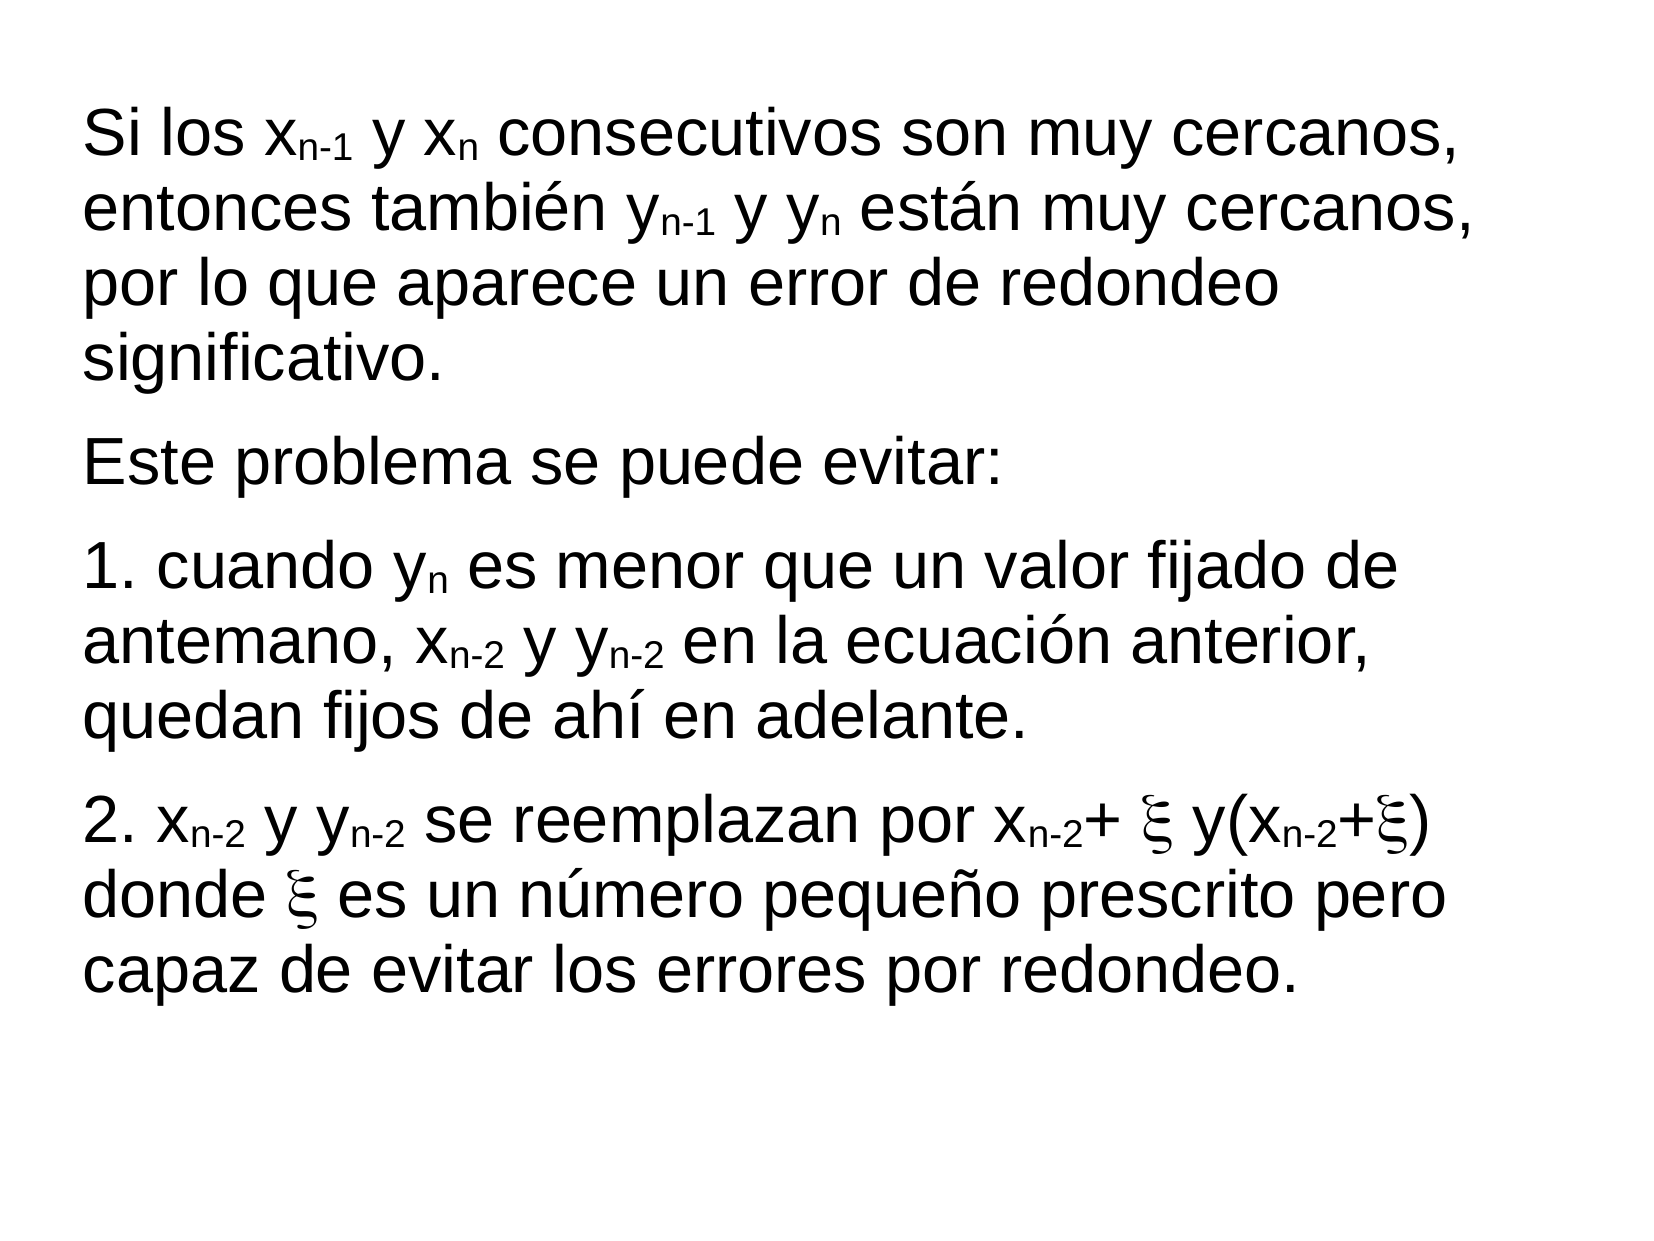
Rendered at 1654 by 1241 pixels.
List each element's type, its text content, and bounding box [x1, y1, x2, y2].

list Si los xn-1 y xn consecutivos son muy cercanos, entonces también yn-1 y yn están muy cercanos, por lo que aparece un error de redondeo significativo. Este problema se puede evitar: 1. cuando yn es menor que un valor fijado de antemano, xn-2 y yn-2 en la ecuación anterior, quedan fijos de ahí en adelante. 2. xn-2 y yn-2 se reemplazan por xn-2+ x y(xn-2+x) donde x es un número pequeño prescrito pero capaz de evitar los errores por redondeo. [82, 95, 1571, 1130]
